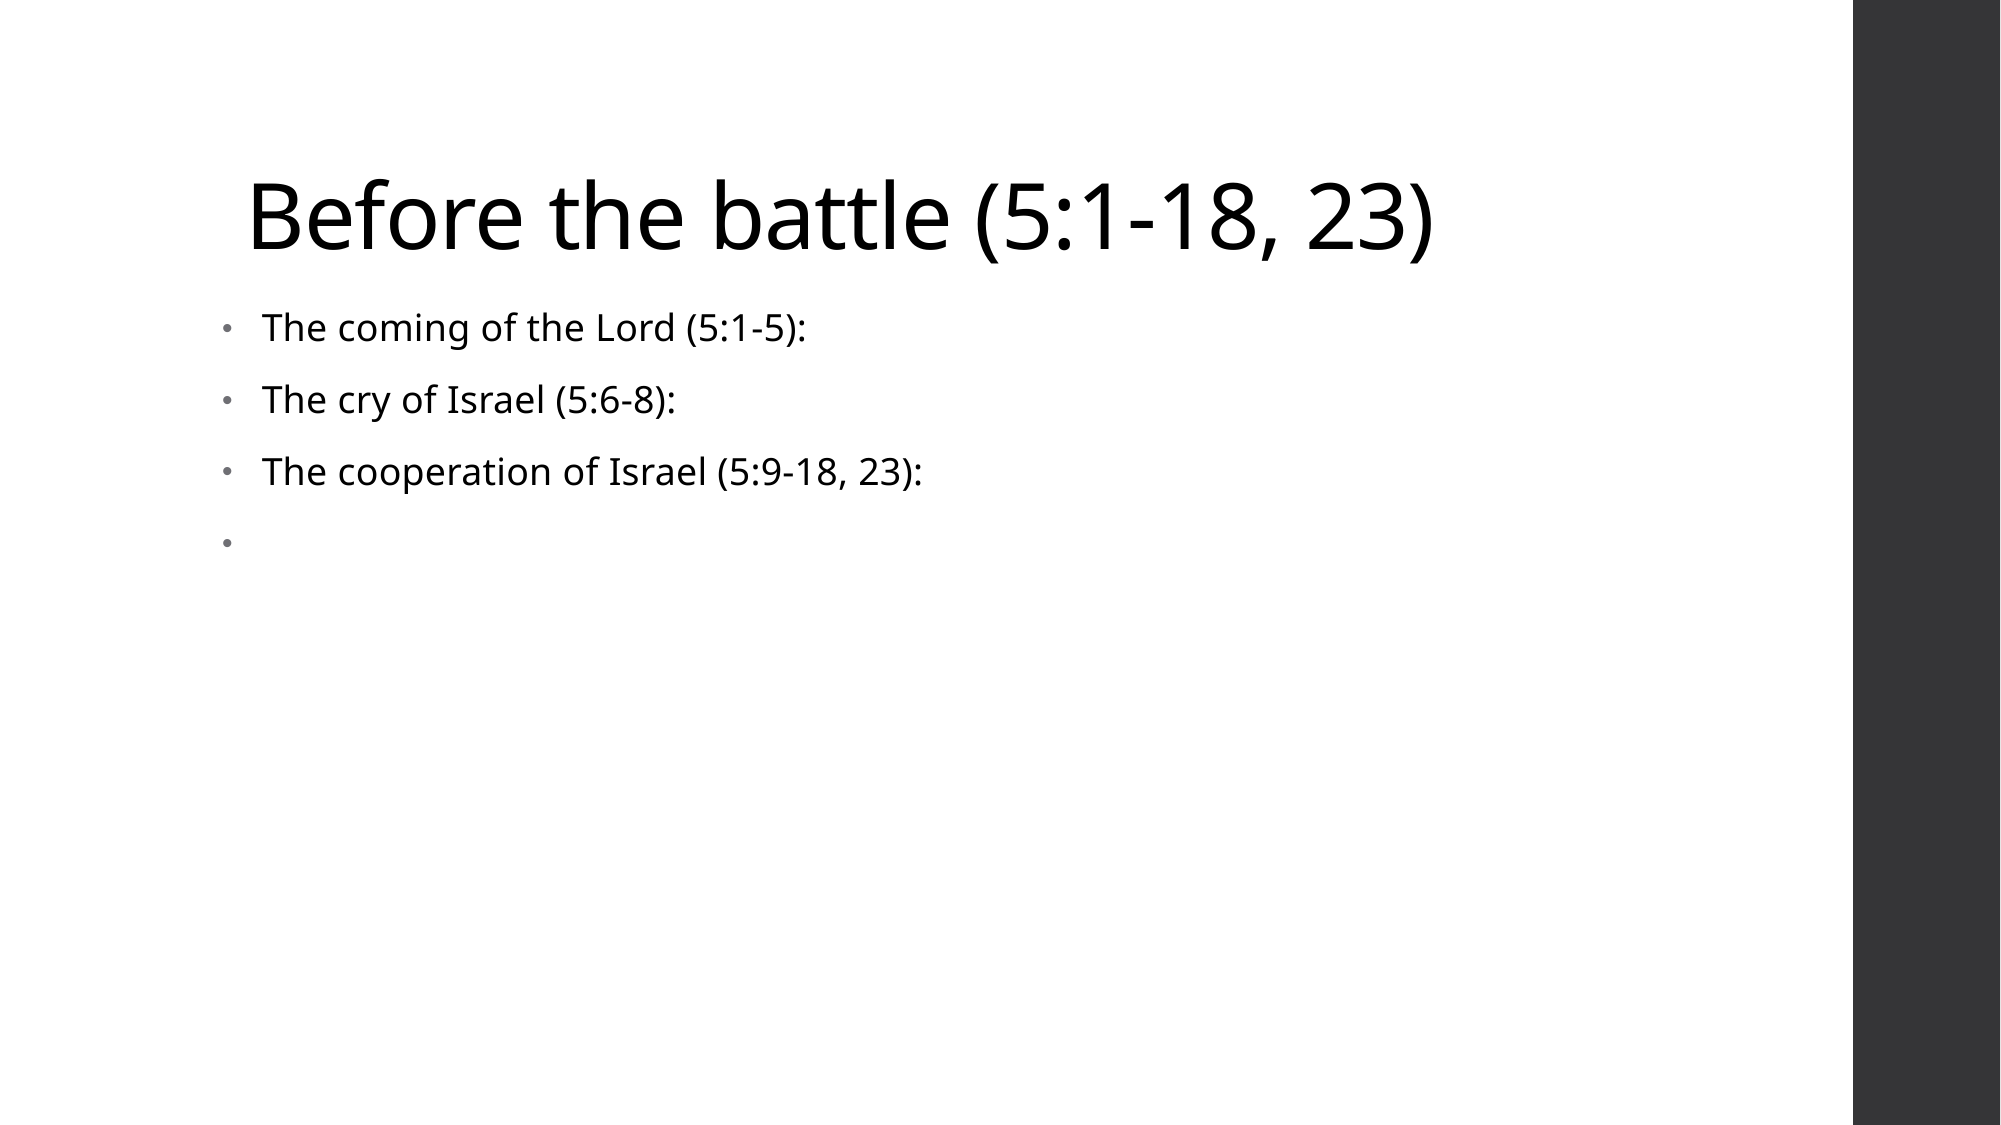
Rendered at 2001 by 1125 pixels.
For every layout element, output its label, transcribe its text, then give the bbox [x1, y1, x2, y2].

list The coming of the Lord (5:1-5): The cry of Israel (5:6-8): The cooperation of Israel (5:9-18, 23): [206, 299, 1617, 1014]
title Before the battle (5:1-18, 23) [206, 60, 1797, 278]
